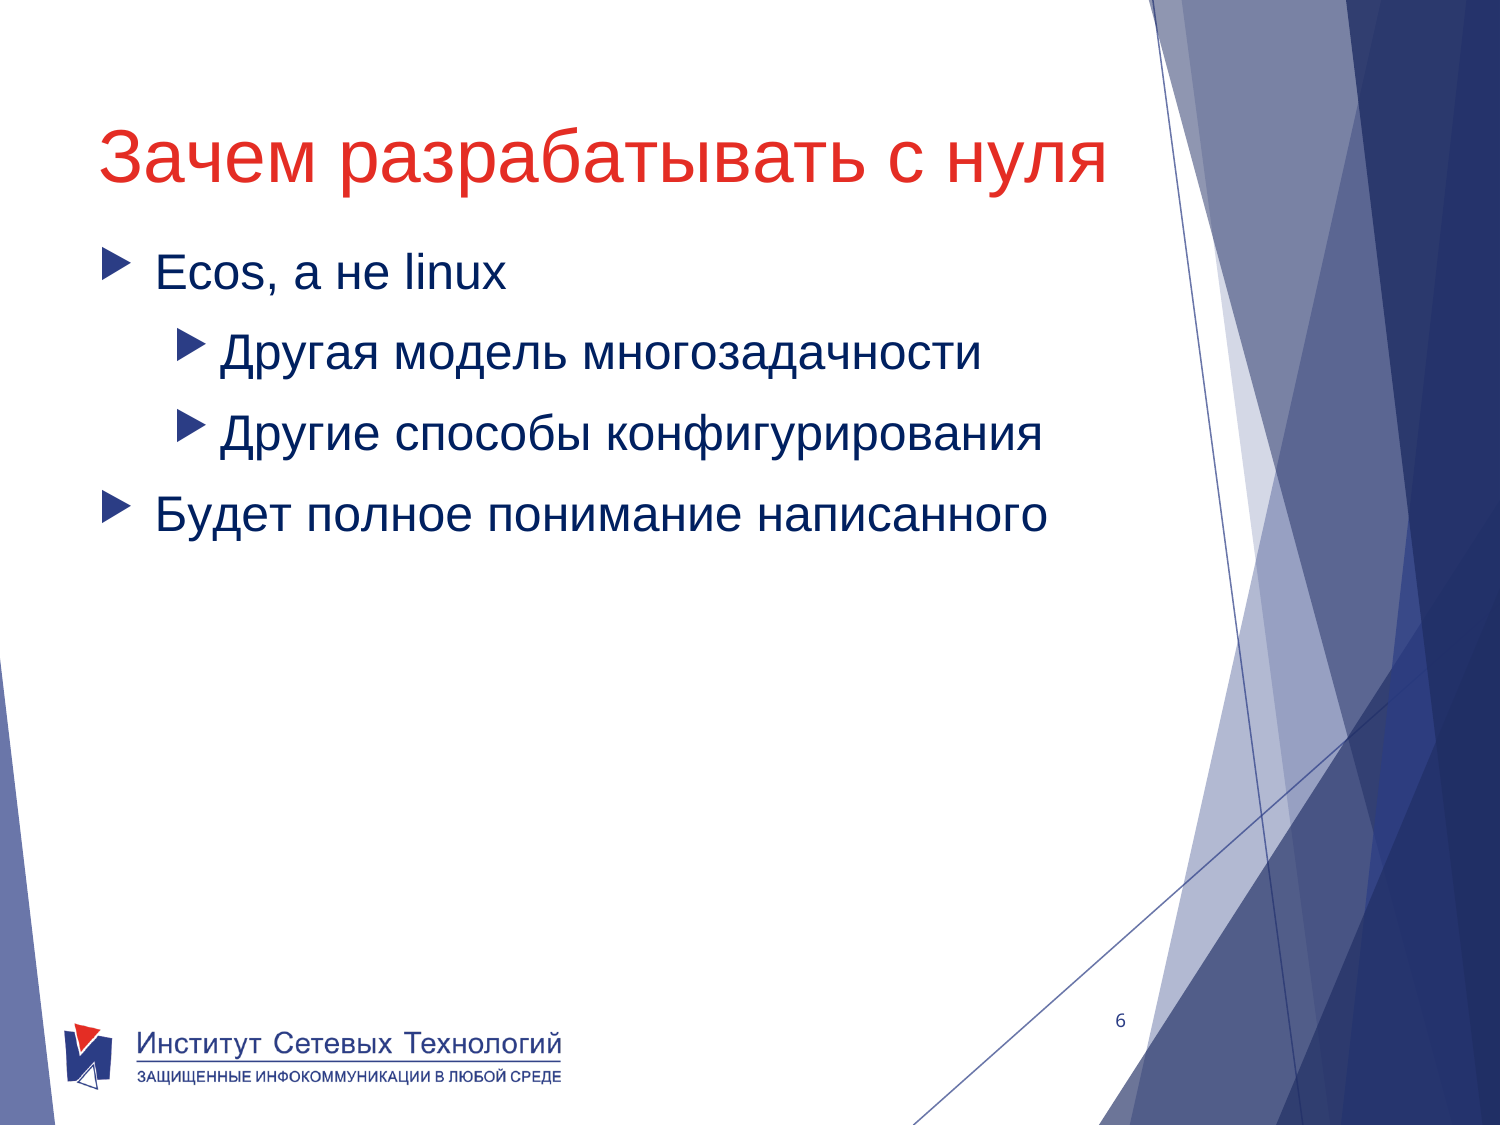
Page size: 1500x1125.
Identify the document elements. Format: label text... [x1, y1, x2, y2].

text_box <number> [1056, 991, 1141, 1052]
list Ecos, а не linux Другая модель многозадачности Другие способы конфигурирования Будет полное понимание написанного [83, 231, 1141, 869]
picture [64, 1023, 561, 1090]
title Зачем разрабатывать с нуля [83, 99, 1141, 231]
